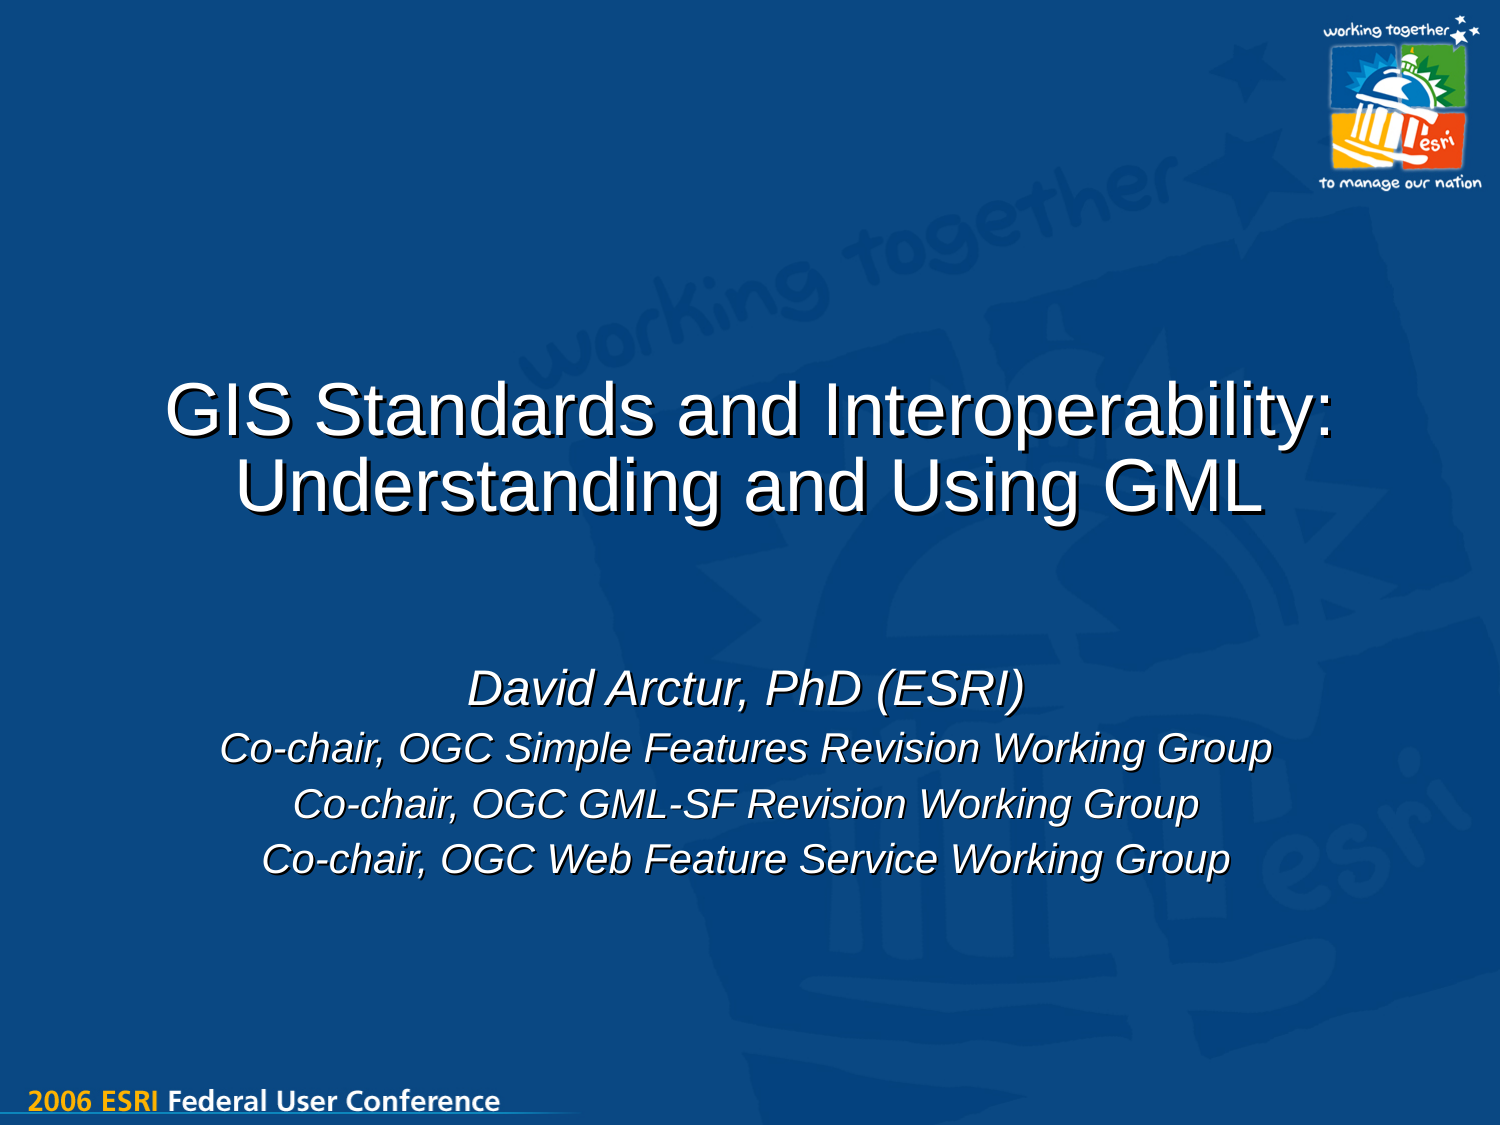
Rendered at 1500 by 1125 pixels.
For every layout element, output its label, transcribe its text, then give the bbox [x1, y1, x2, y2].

picture [0, 0, 1500, 1125]
subtitle David Arctur, PhD (ESRI) Co-chair, OGC Simple Features Revision Working Group Co-chair, OGC GML-SF Revision Working Group Co-chair, OGC Web Feature Service Working Group [168, 654, 1325, 943]
title GIS Standards and Interoperability: Understanding and Using GML [112, 283, 1388, 618]
